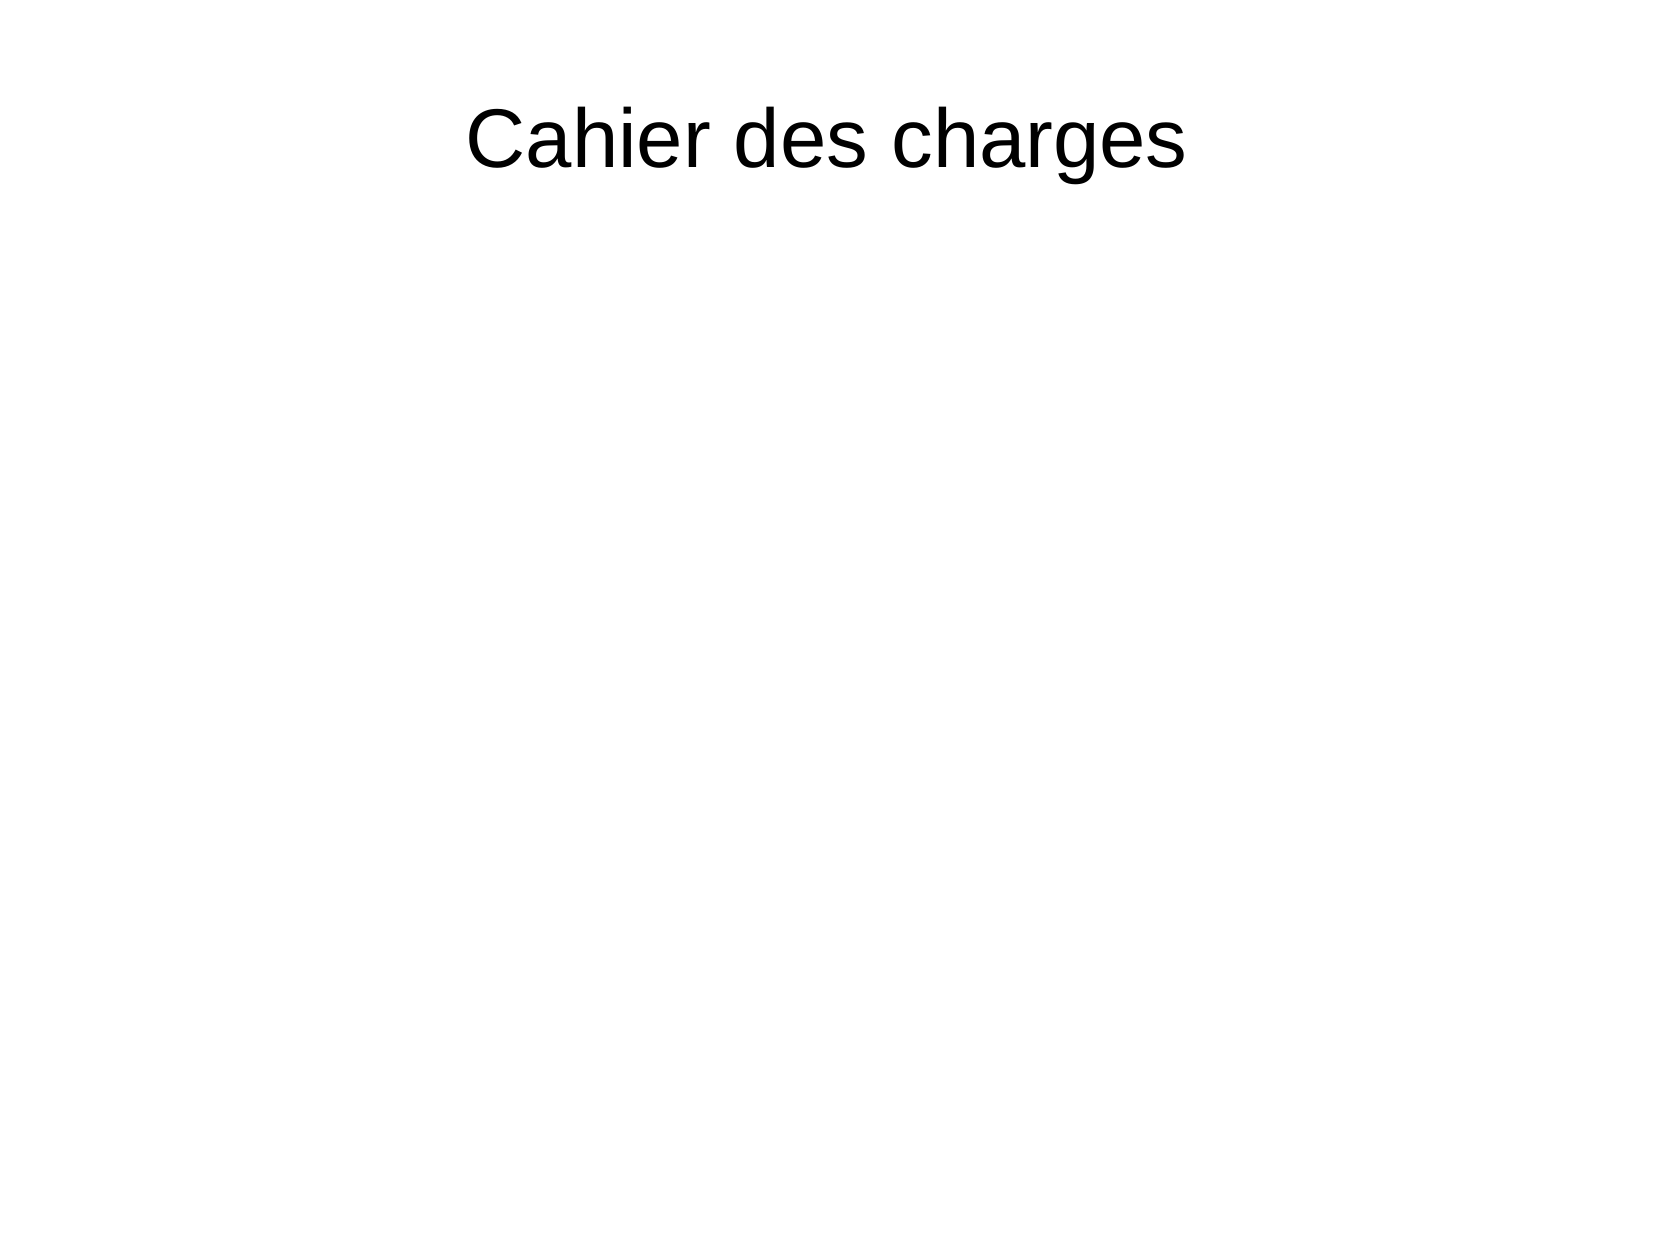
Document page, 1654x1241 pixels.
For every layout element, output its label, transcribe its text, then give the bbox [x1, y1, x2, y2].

title Cahier des charges [82, 35, 1571, 243]
